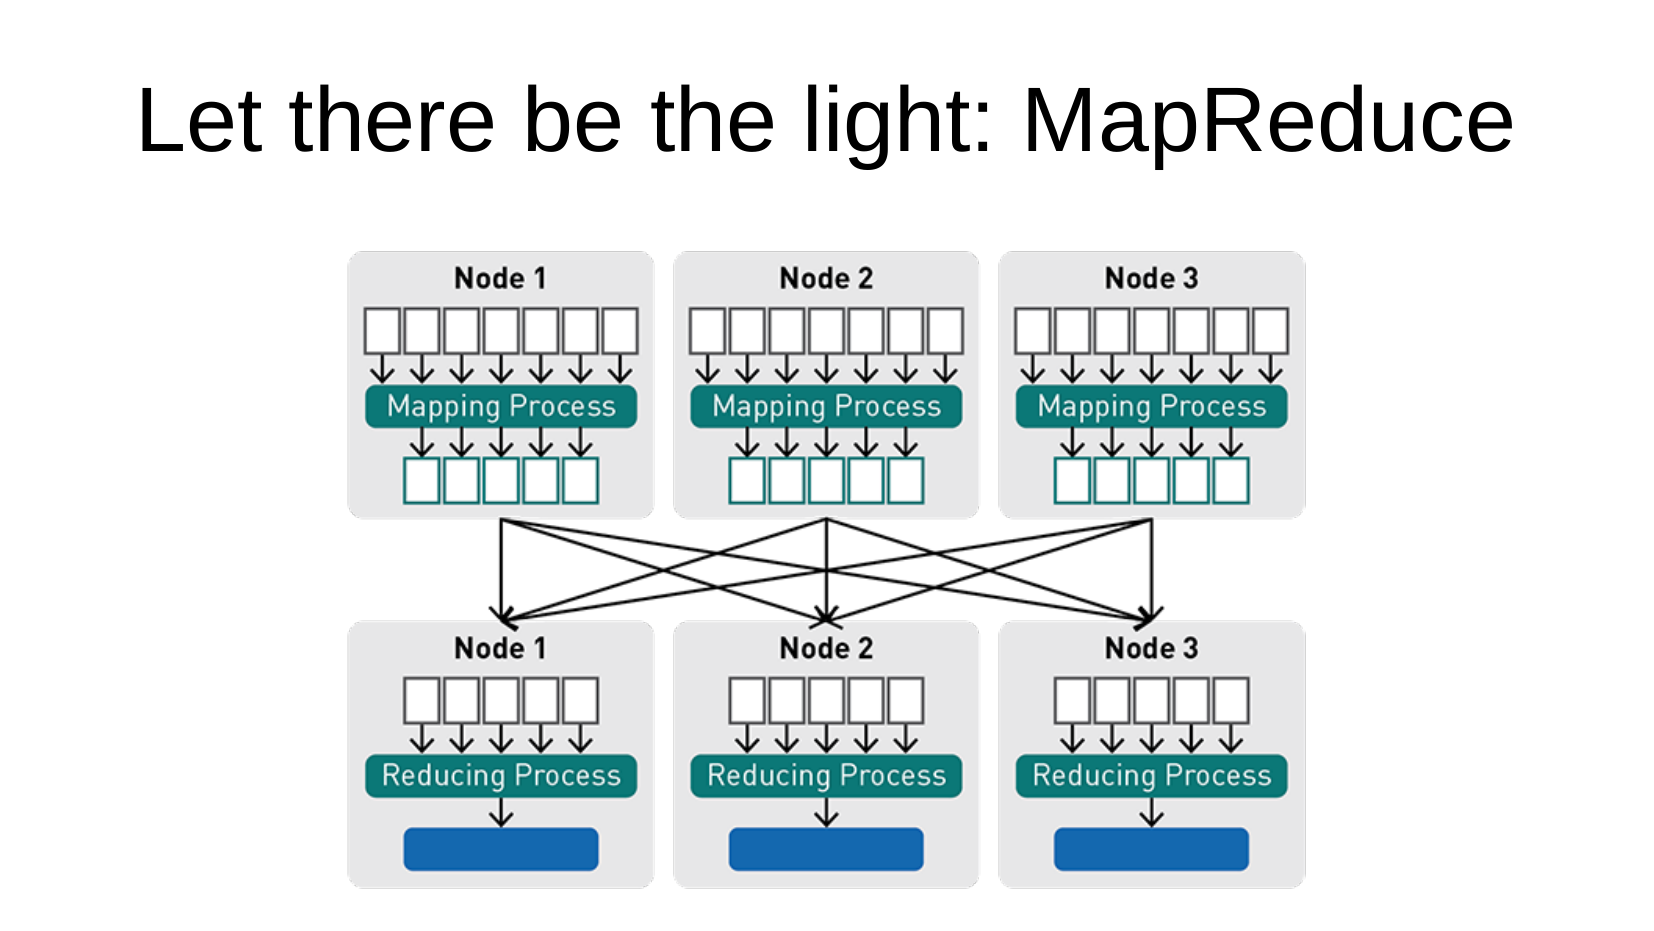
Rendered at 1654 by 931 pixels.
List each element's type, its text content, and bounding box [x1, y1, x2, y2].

text_box Let there be the light: MapReduce [82, 12, 1571, 218]
picture [295, 200, 1359, 931]
